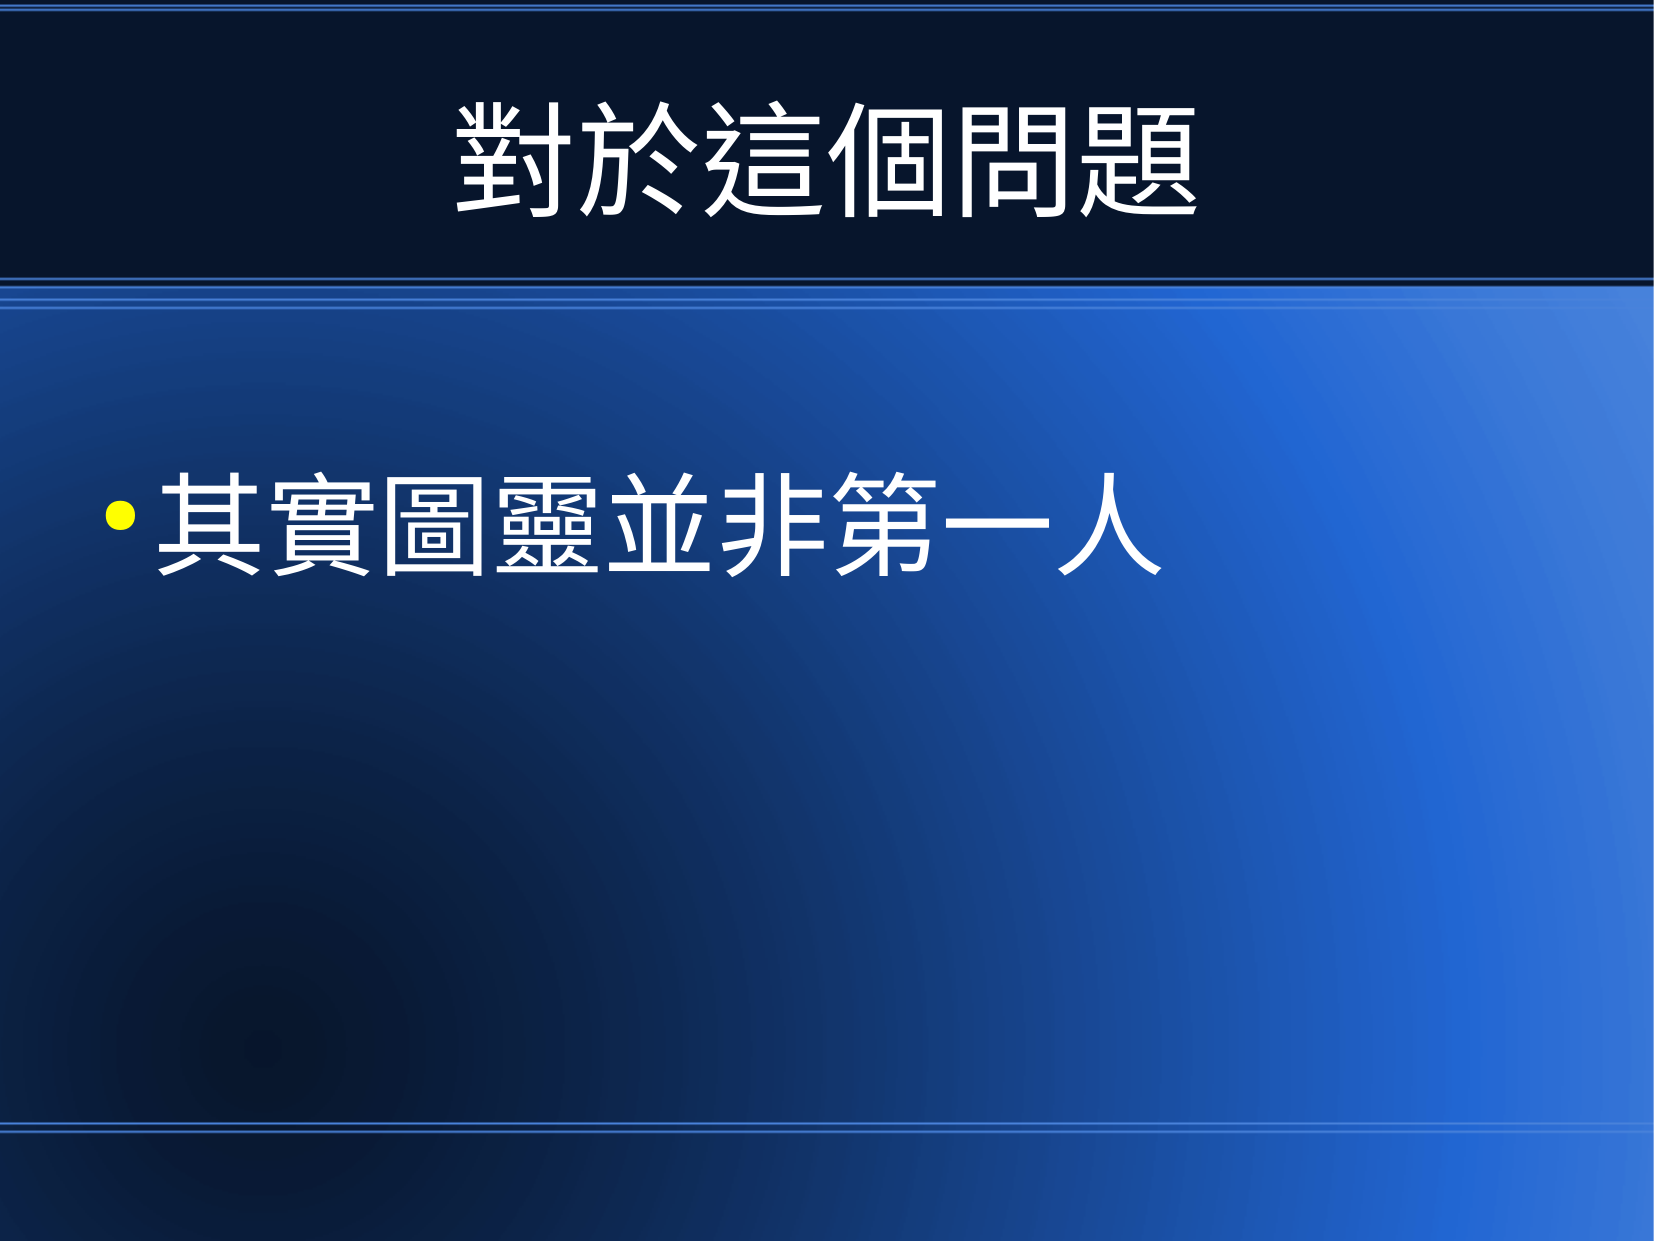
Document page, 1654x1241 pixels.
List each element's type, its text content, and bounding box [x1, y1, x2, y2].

title 對於這個問題 [82, 49, 1571, 257]
picture [0, 0, 1654, 1241]
list 其實圖靈並非第一人 [82, 355, 1571, 1241]
